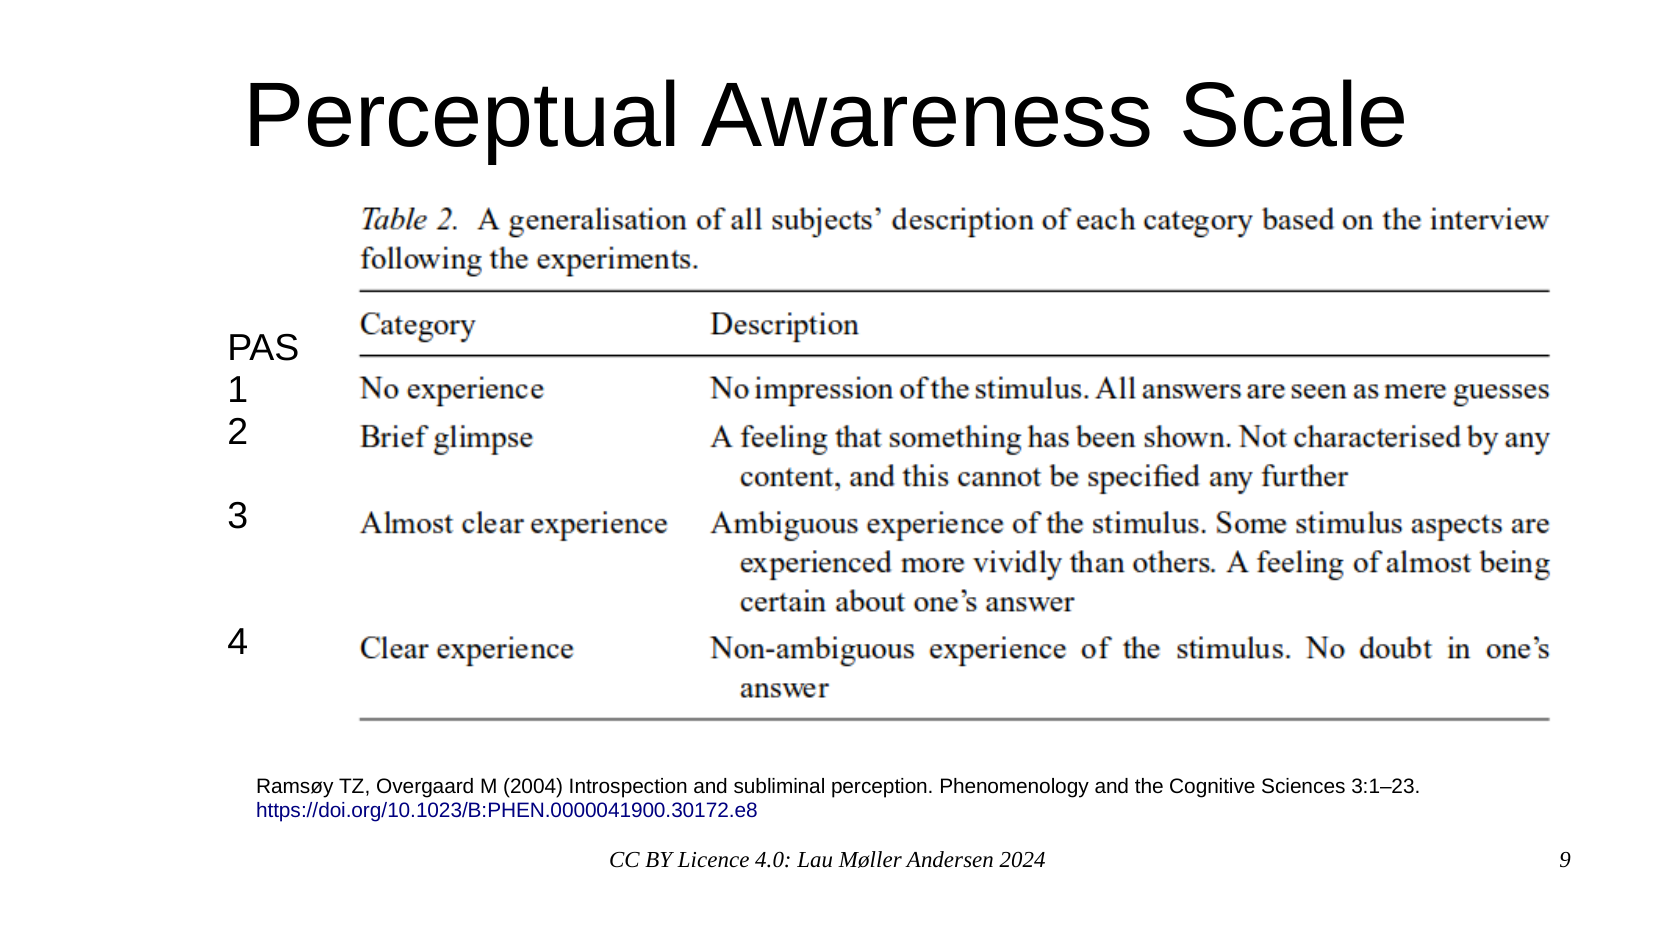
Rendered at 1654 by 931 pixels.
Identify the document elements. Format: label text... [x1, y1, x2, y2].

text_box Ramsøy TZ, Overgaard M (2004) Introspection and subliminal perception. Phenomenology and the Cognitive Sciences 3:1–23. https://doi.org/10.1023/B:PHEN.0000041900.30172.e8 [241, 767, 1441, 830]
picture [346, 200, 1583, 740]
title Perceptual Awareness Scale [82, 37, 1571, 193]
text_box PAS 1 2 3 4 [212, 318, 343, 754]
